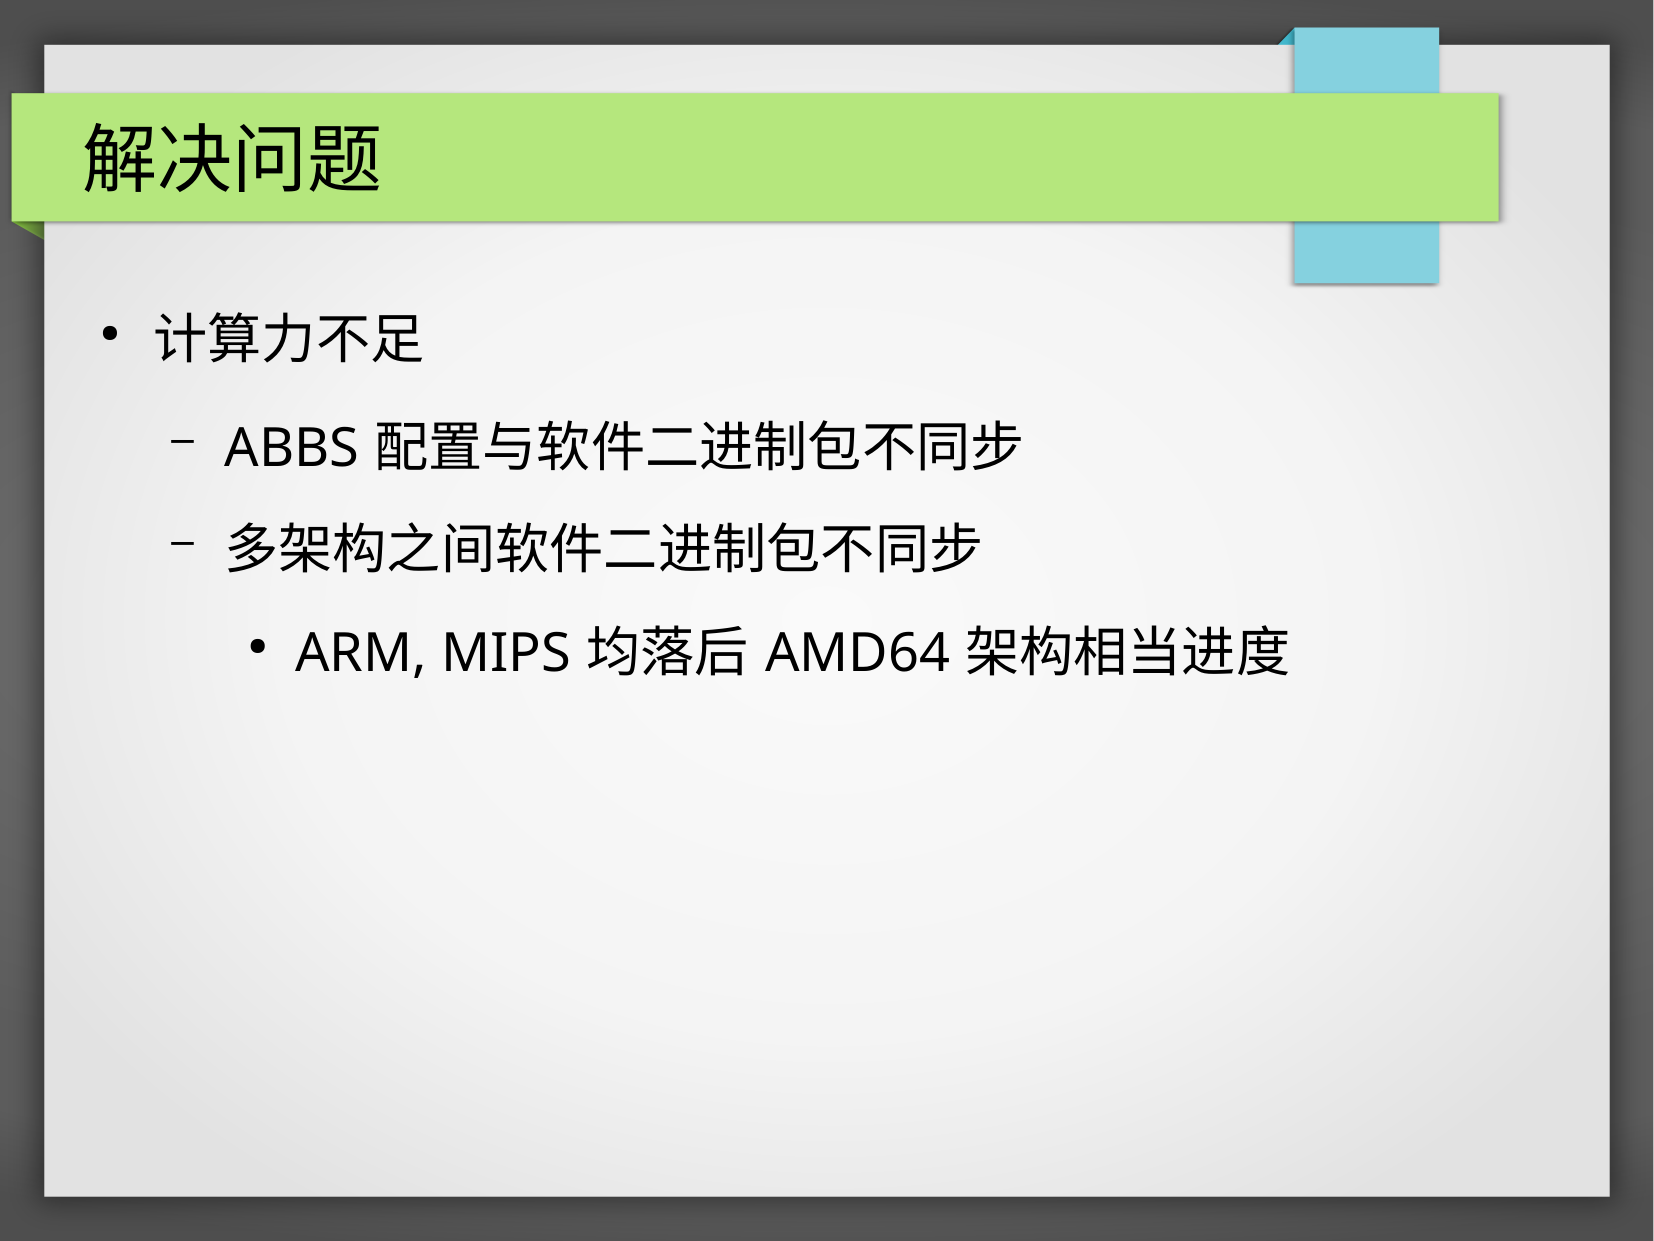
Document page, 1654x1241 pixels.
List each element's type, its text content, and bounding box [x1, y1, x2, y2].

title 解决问题 [82, 94, 1264, 213]
picture [0, 0, 1654, 1241]
list 计算力不足 ABBS配置与软件二进制包不同步 多架构之间软件二进制包不同步 ARM, MIPS均落后AMD64架构相当进度 [82, 295, 1571, 1015]
